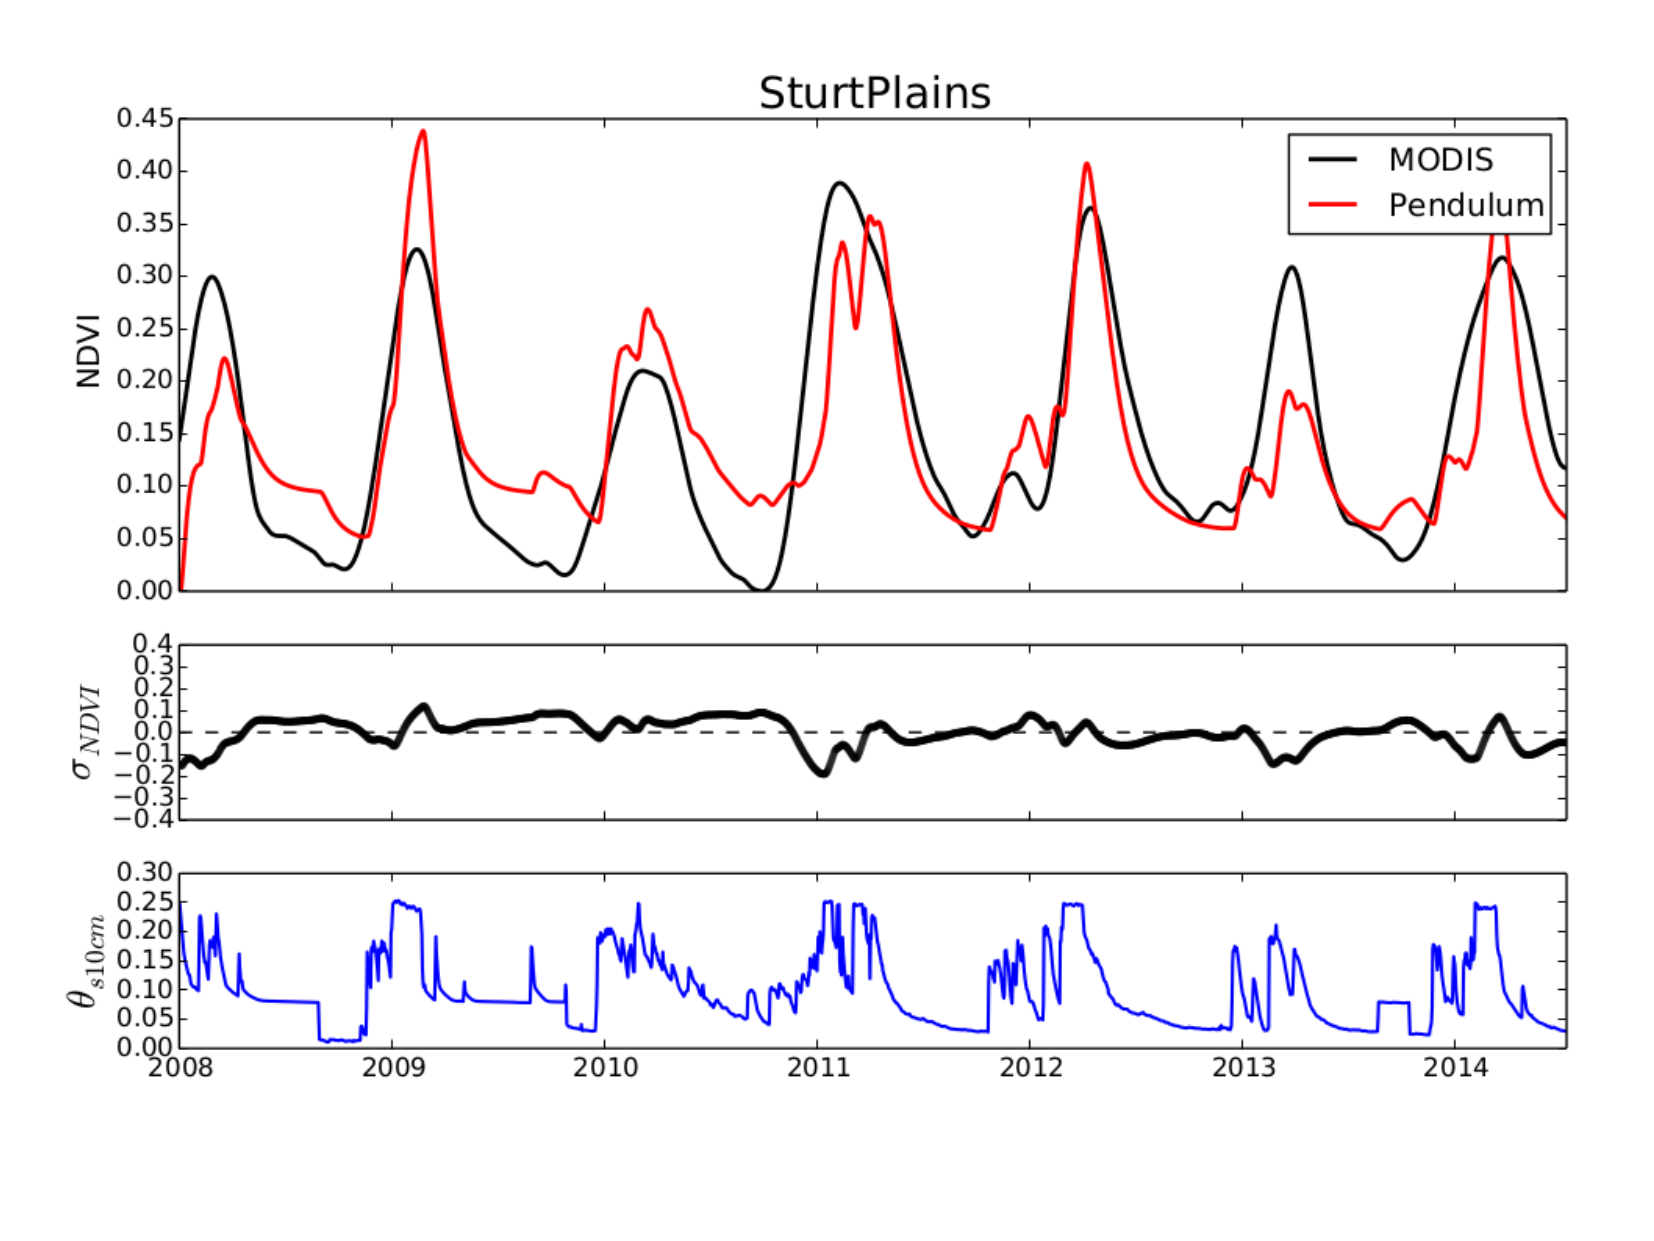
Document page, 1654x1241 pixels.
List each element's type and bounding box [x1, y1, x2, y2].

picture [32, 16, 1595, 1111]
